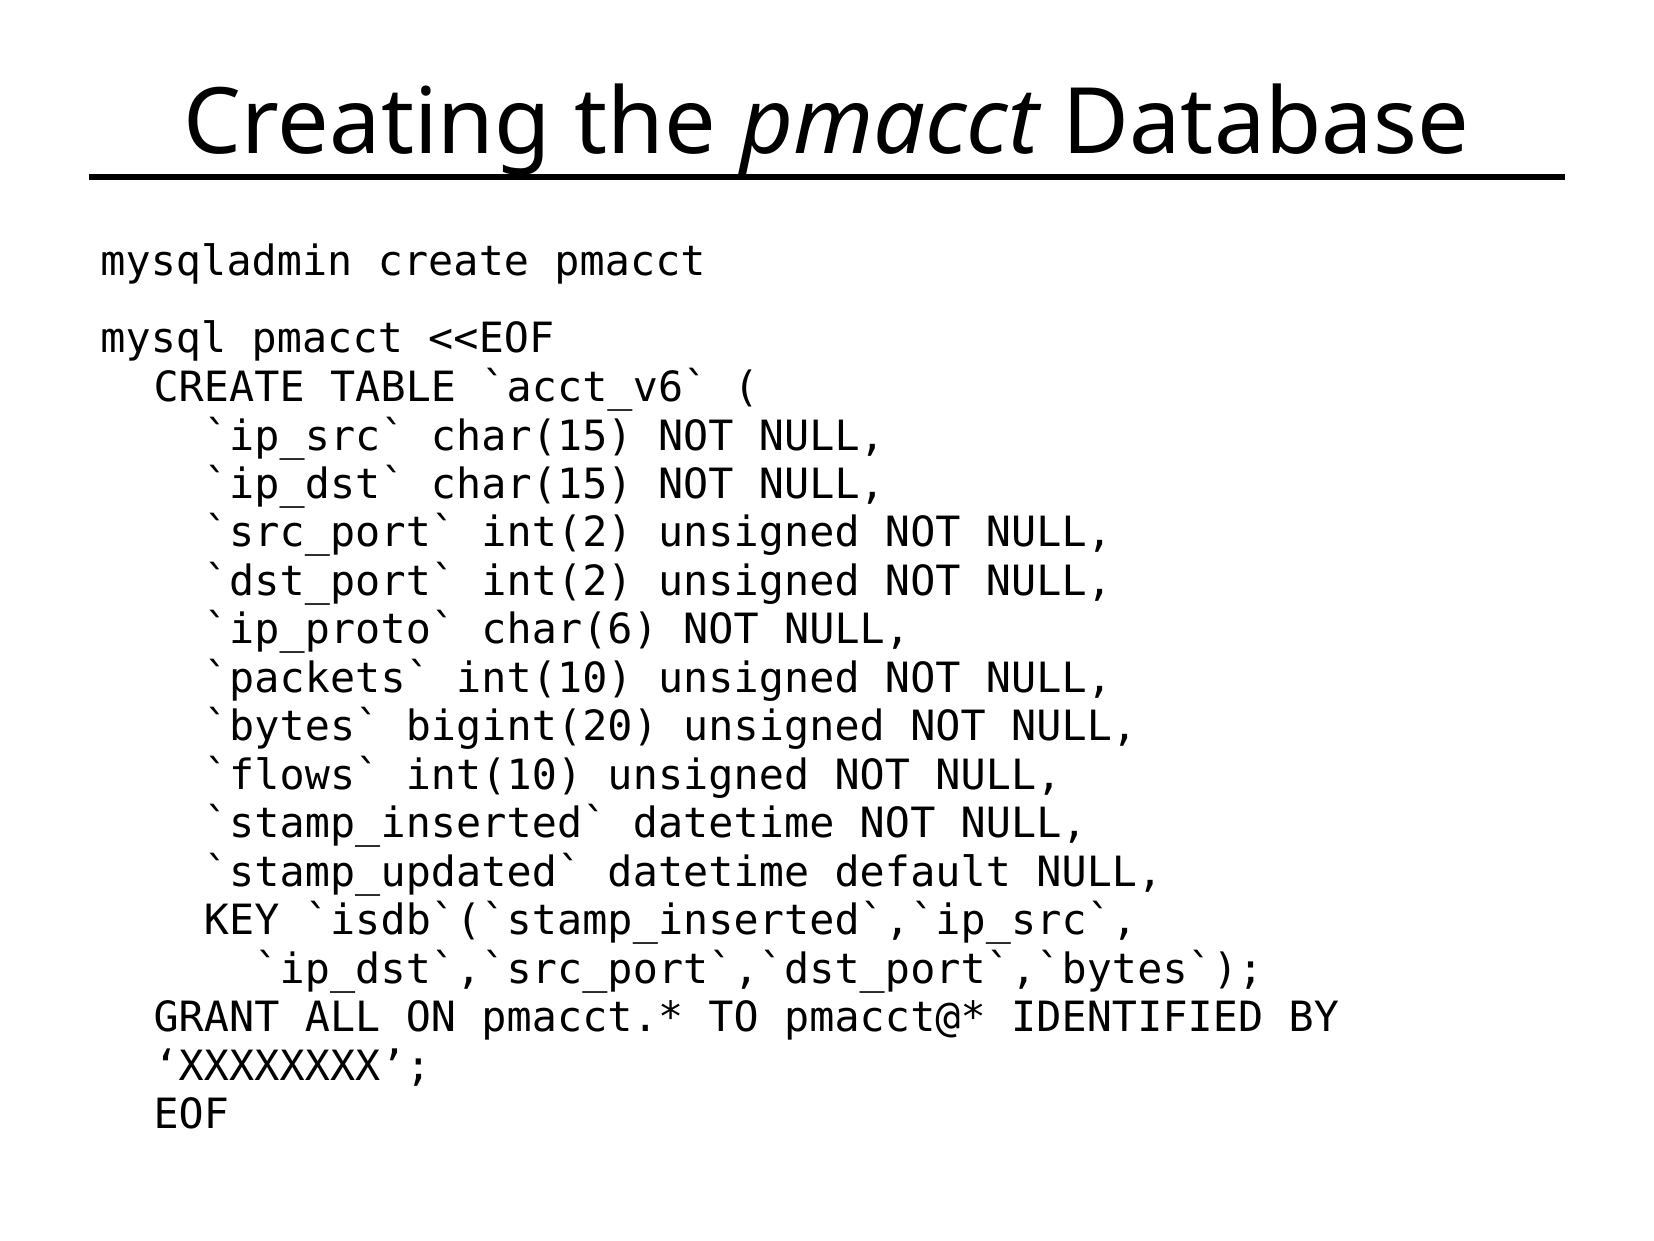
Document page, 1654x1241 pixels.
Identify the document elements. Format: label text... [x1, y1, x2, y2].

list mysqladmin create pmacct mysql pmacct <<EOF CREATE TABLE `acct_v6` ( `ip_src` char(15) NOT NULL, `ip_dst` char(15) NOT NULL, `src_port` int(2) unsigned NOT NULL, `dst_port` int(2) unsigned NOT NULL, `ip_proto` char(6) NOT NULL, `packets` int(10) unsigned NOT NULL, `bytes` bigint(20) unsigned NOT NULL, `flows` int(10) unsigned NOT NULL, `stamp_inserted` datetime NOT NULL, `stamp_updated` datetime default NULL, KEY `isdb`(`stamp_inserted`,`ip_src`, `ip_dst`,`src_port`,`dst_port`,`bytes`); GRANT ALL ON pmacct.* TO pmacct@* IDENTIFIED BY ‘XXXXXXXX’; EOF [82, 236, 1571, 1139]
title Creating the pmacct Database [82, 36, 1571, 200]
